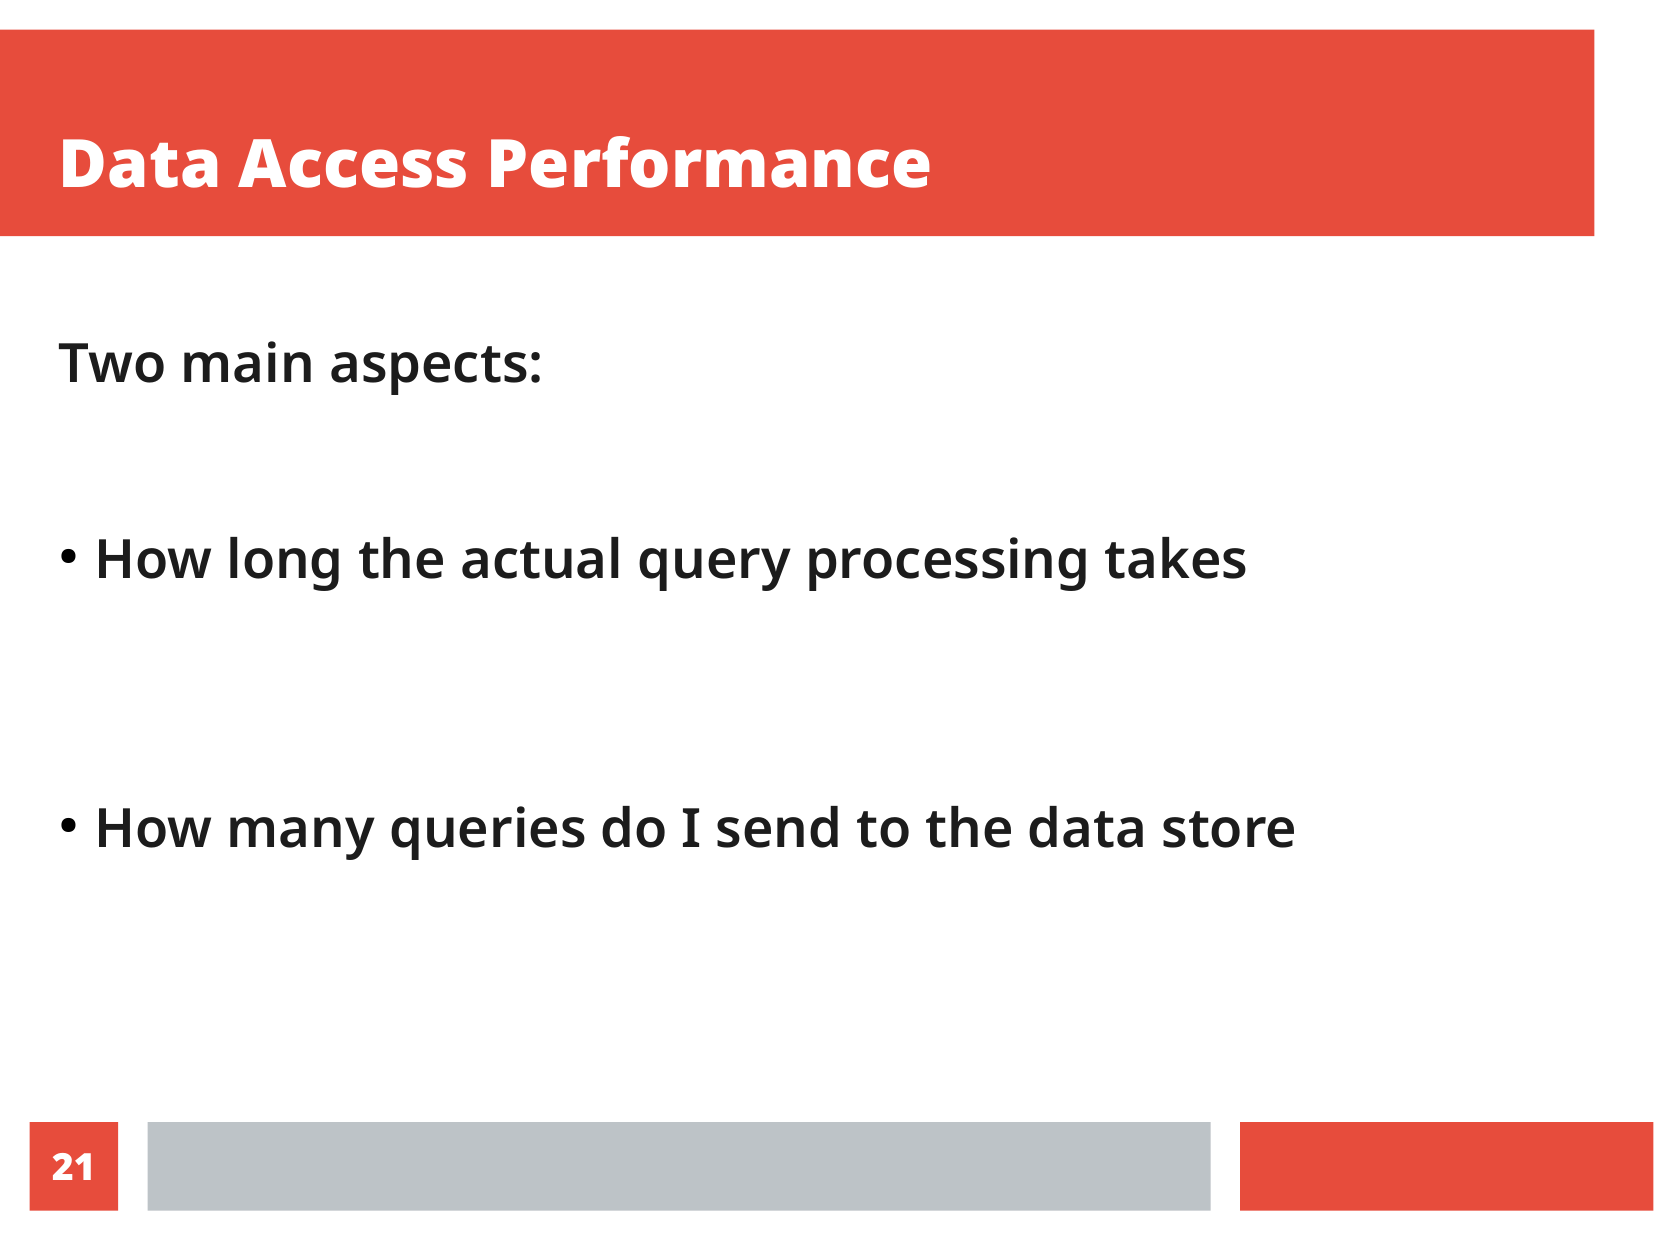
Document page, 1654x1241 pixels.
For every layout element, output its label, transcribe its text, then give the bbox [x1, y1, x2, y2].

title Data Access Performance [59, 59, 1595, 207]
list Two main aspects: How long the actual query processing takes How many queries do I send to the data store [59, 324, 1565, 1093]
